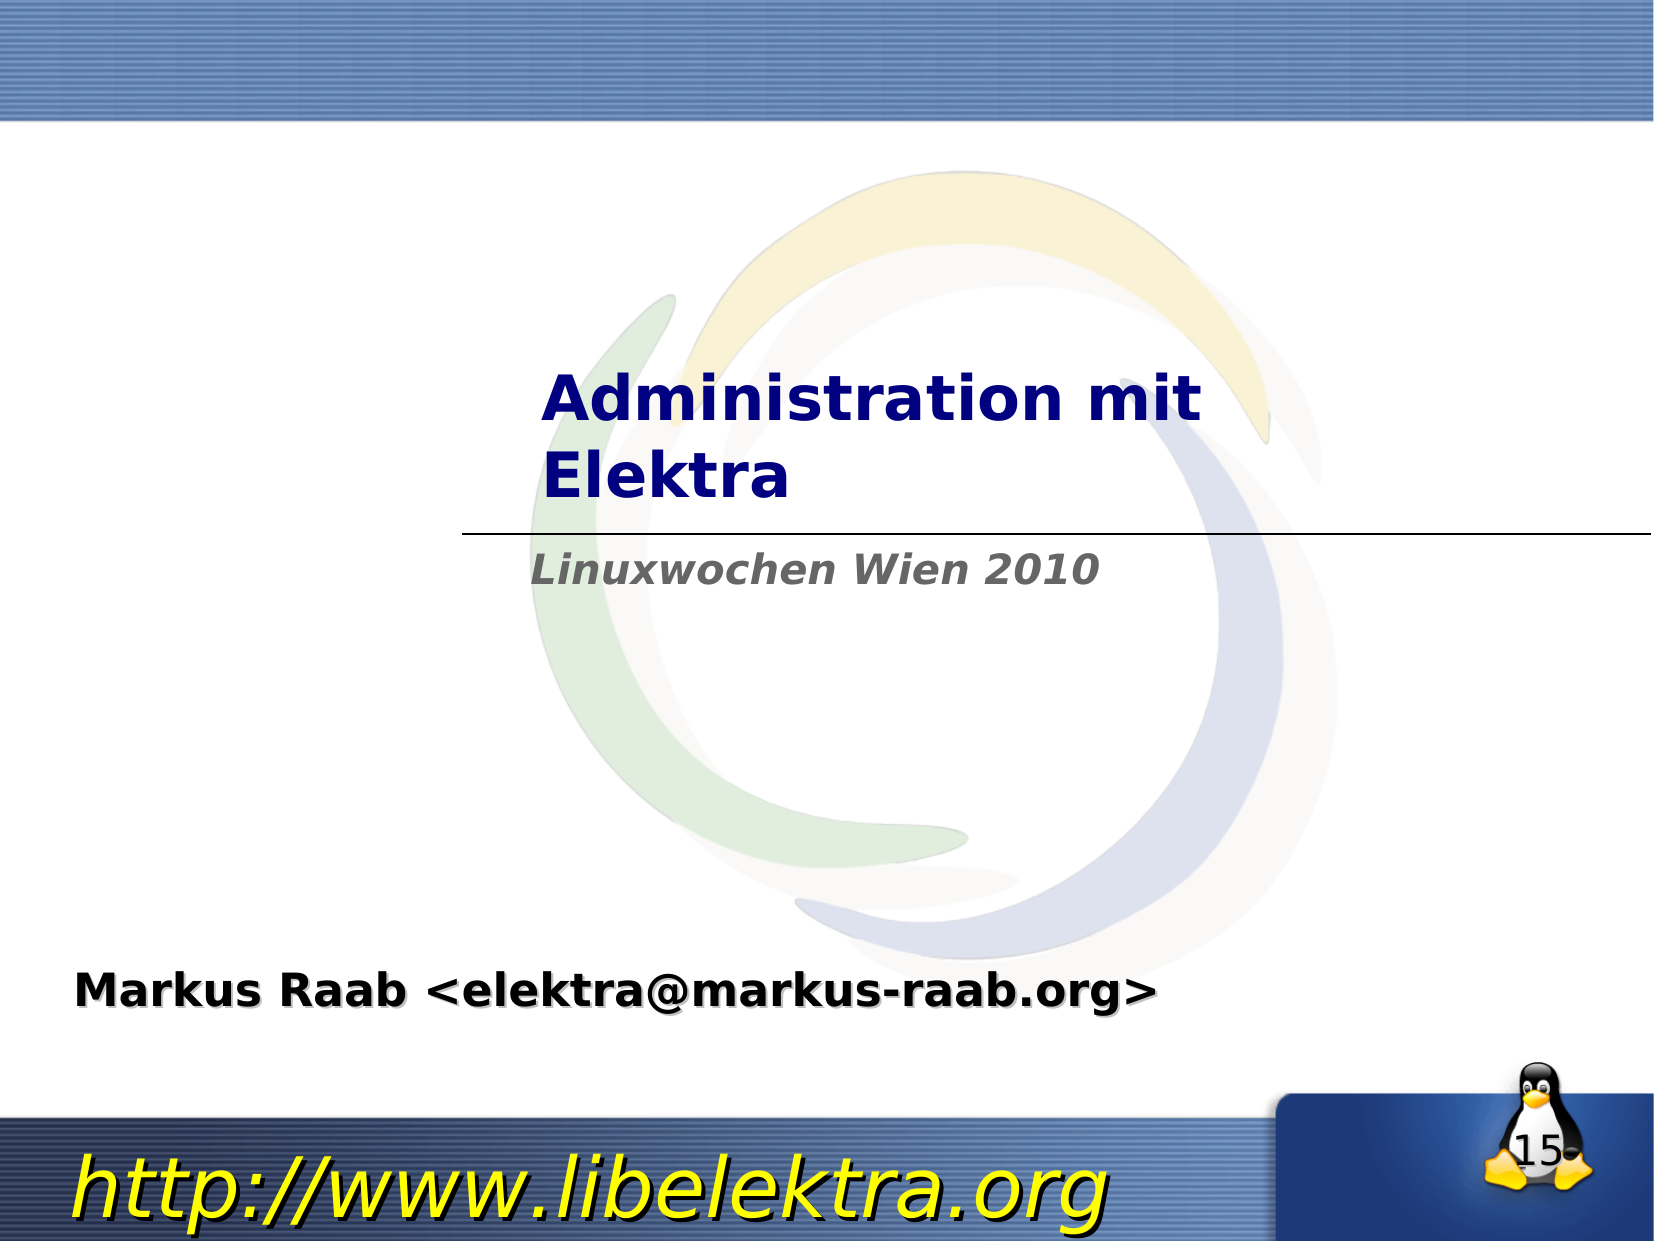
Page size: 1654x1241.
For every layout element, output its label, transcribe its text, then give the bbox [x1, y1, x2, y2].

text_box <Nummer> [1312, 1122, 1565, 1178]
text_box Markus Raab <elektra@markus-raab.org> [58, 953, 1481, 1030]
text_box Administration mit Elektra [526, 351, 1428, 516]
picture [0, 0, 1654, 533]
picture [481, 535, 1374, 953]
picture [0, 1061, 1654, 1241]
text_box Linuxwochen Wien 2010 [515, 538, 1448, 685]
